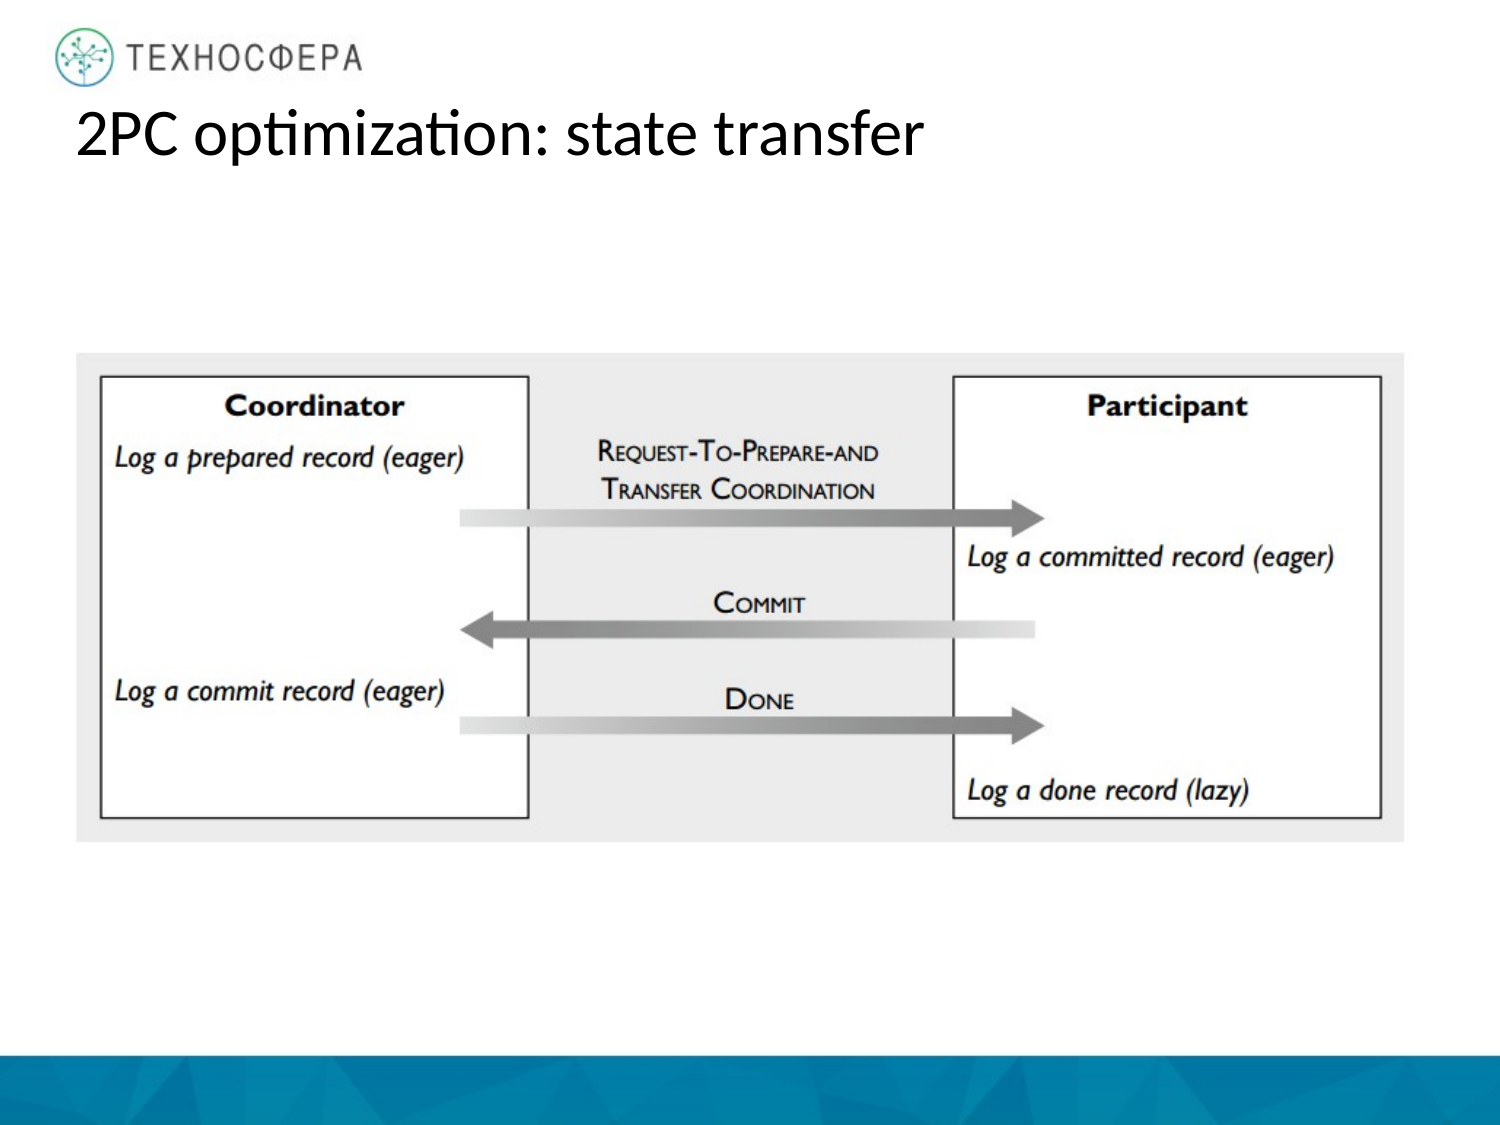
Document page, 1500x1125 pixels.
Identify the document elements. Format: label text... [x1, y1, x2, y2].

picture [0, 0, 1500, 1057]
title 2PC optimization: state transfer [75, 45, 1425, 233]
